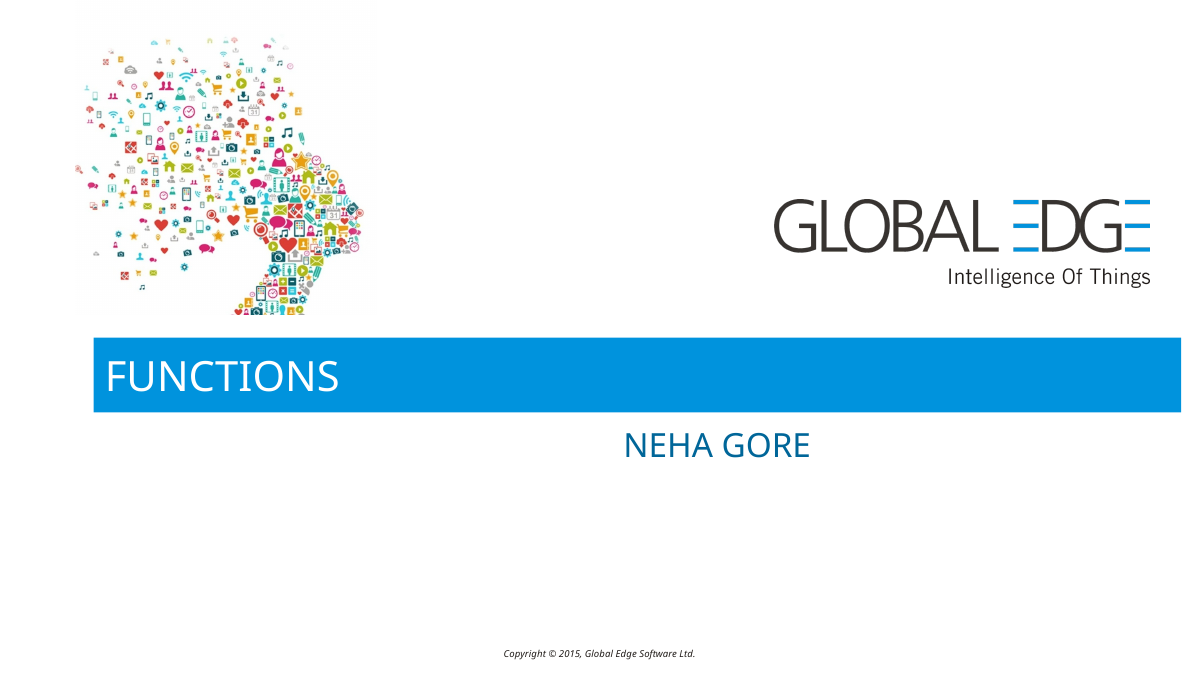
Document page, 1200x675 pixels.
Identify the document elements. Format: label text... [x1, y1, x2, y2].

picture [774, 199, 1150, 288]
list NEHA GORE [112, 412, 975, 475]
title FUNCTIONS [93, 337, 1182, 413]
picture [75, 0, 377, 315]
